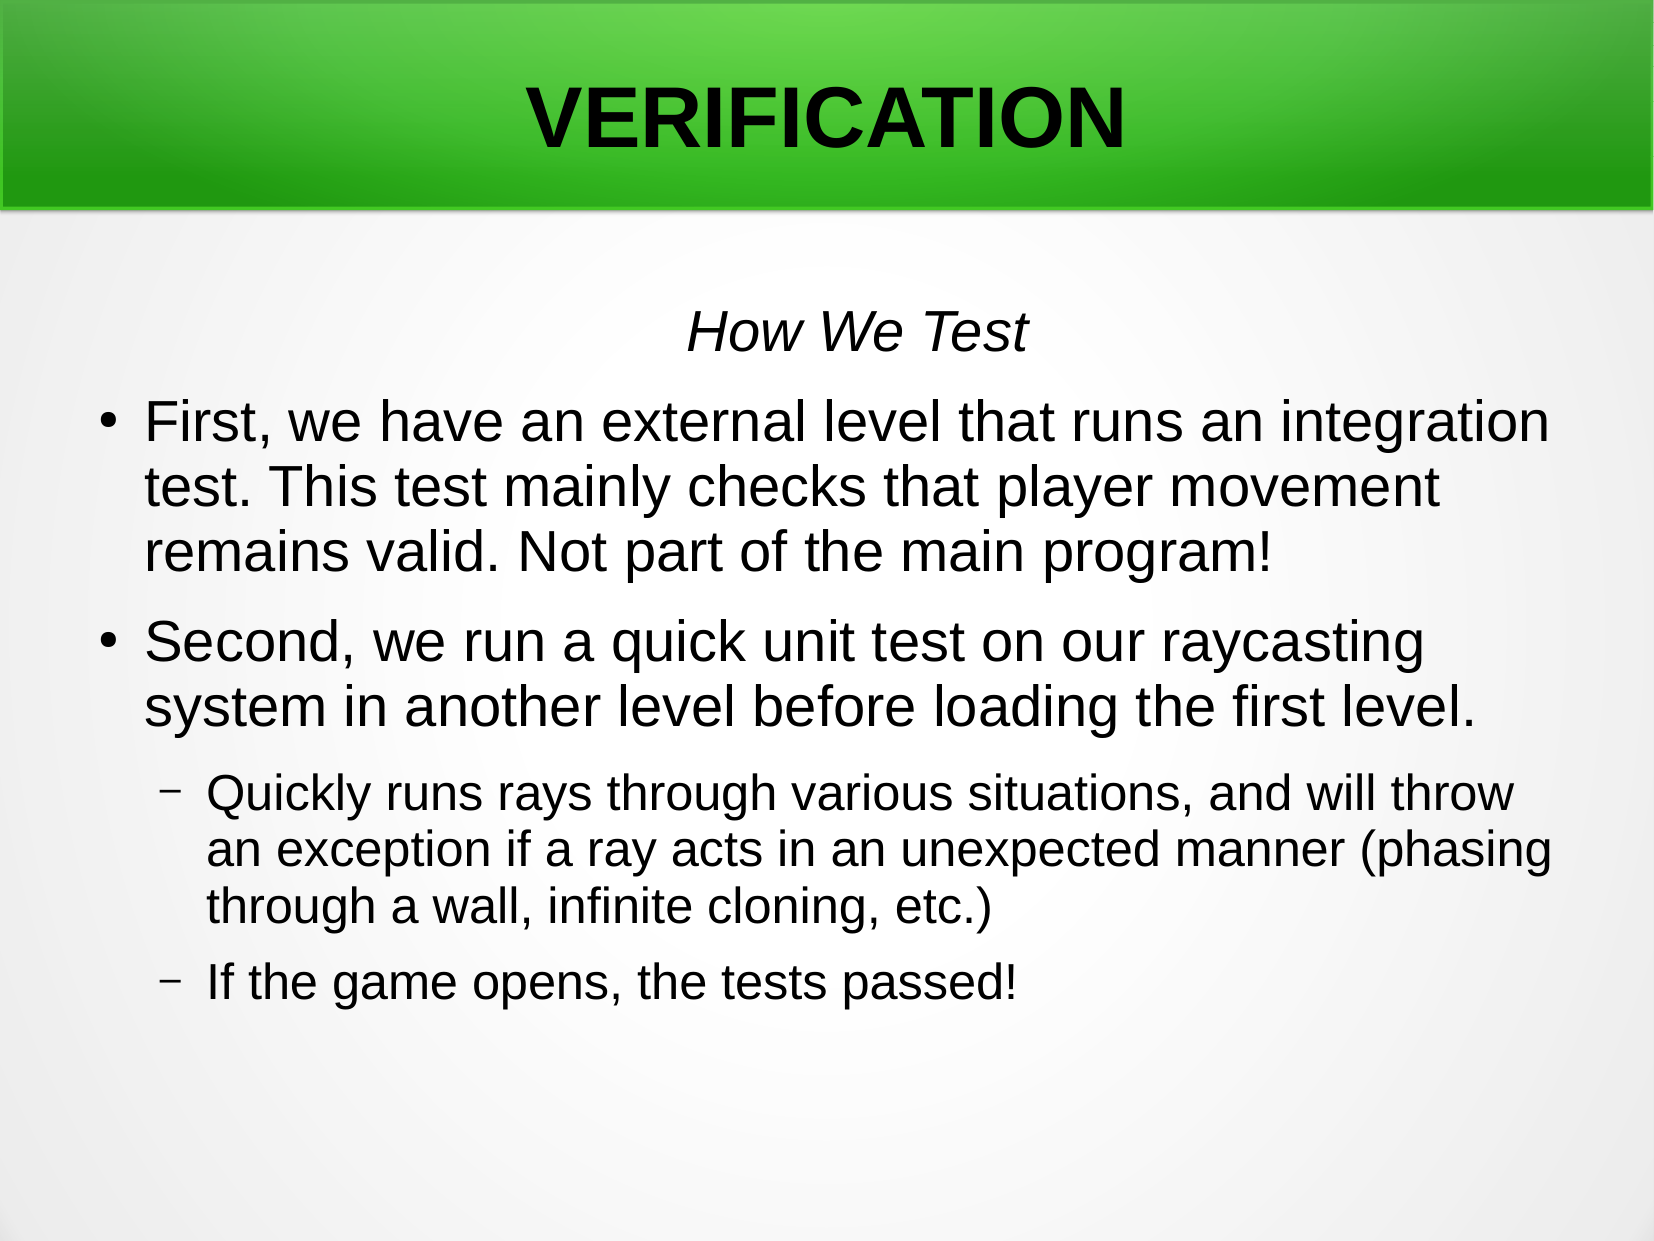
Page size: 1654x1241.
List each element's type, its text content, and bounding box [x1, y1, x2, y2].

title VERIFICATION [82, 47, 1571, 189]
list How We Test First, we have an external level that runs an integration test. This test mainly checks that player movement remains valid. Not part of the main program! Second, we run a quick unit test on our raycasting system in another level before loading the first level. Quickly runs rays through various situations, and will throw an exception if a ray acts in an unexpected manner (phasing through a wall, infinite cloning, etc.) If the game opens, the tests passed! [82, 299, 1571, 1019]
